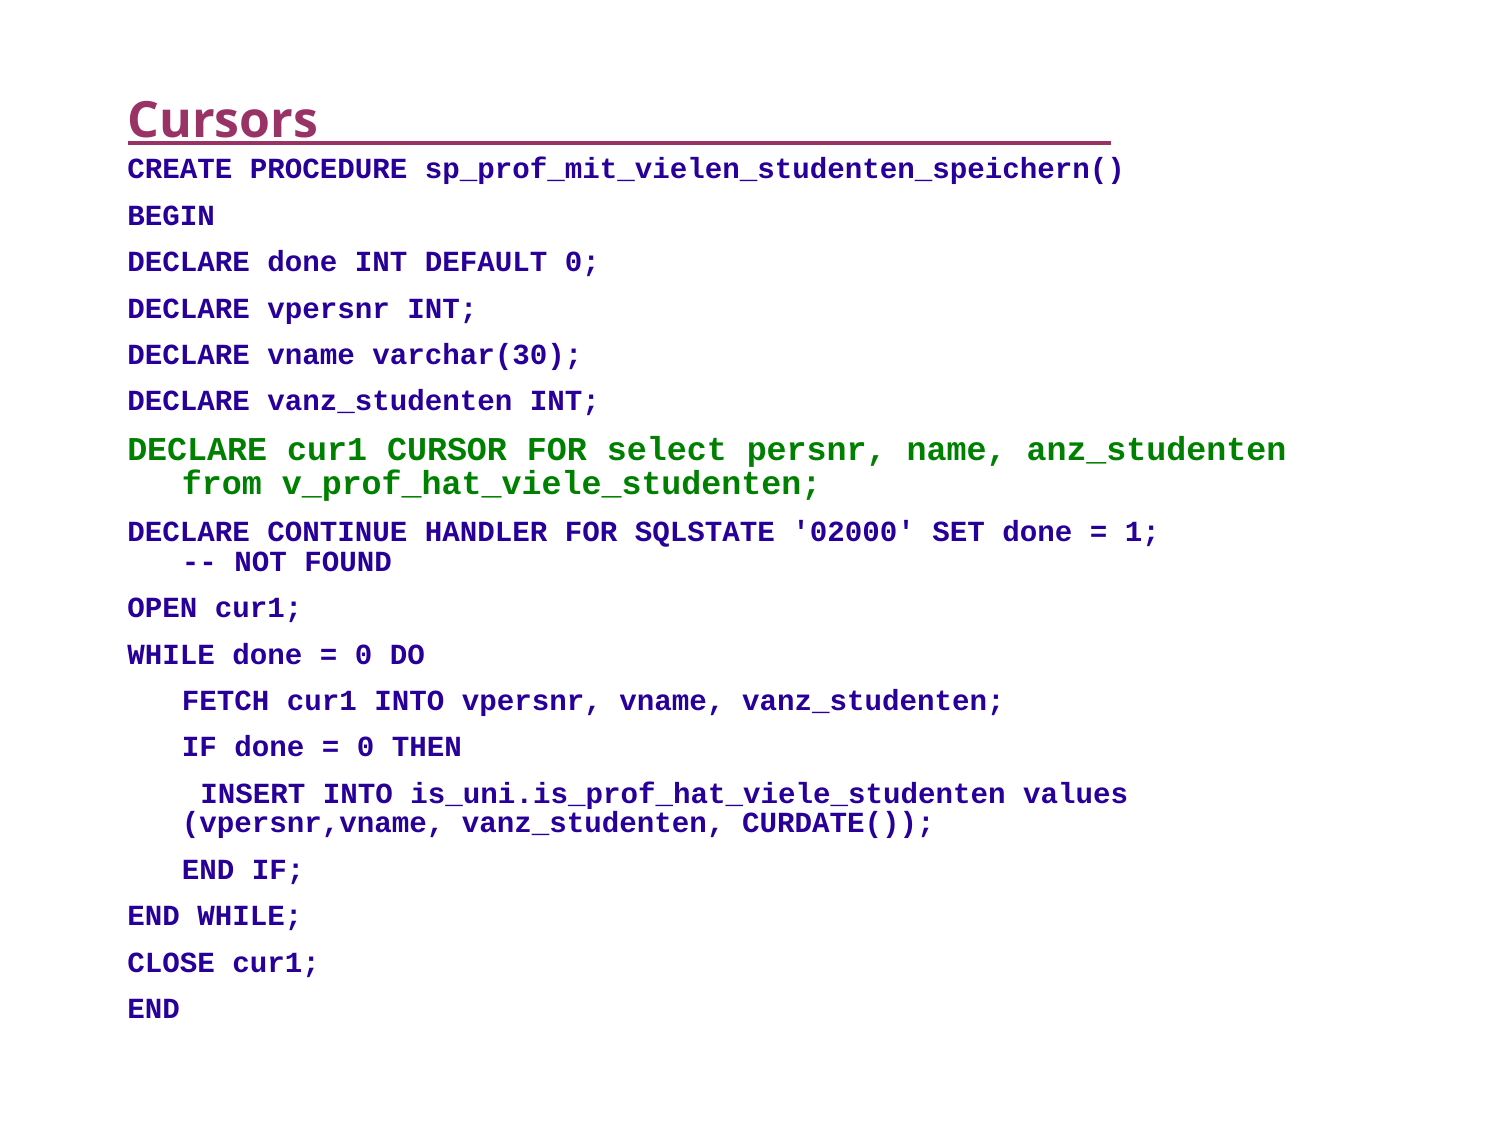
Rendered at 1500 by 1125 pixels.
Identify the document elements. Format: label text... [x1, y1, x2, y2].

list CREATE PROCEDURE sp_prof_mit_vielen_studenten_speichern() BEGIN DECLARE done INT DEFAULT 0; DECLARE vpersnr INT; DECLARE vname varchar(30); DECLARE vanz_studenten INT; DECLARE cur1 CURSOR FOR select persnr, name, anz_studenten from v_prof_hat_viele_studenten; DECLARE CONTINUE HANDLER FOR SQLSTATE '02000' SET done = 1; -- NOT FOUND OPEN cur1; WHILE done = 0 DO FETCH cur1 INTO vpersnr, vname, vanz_studenten; IF done = 0 THEN INSERT INTO is_uni.is_prof_hat_viele_studenten values (vpersnr,vname, vanz_studenten, CURDATE()); END IF; END WHILE; CLOSE cur1; END [112, 147, 1388, 1068]
title Cursors [112, 59, 1388, 147]
